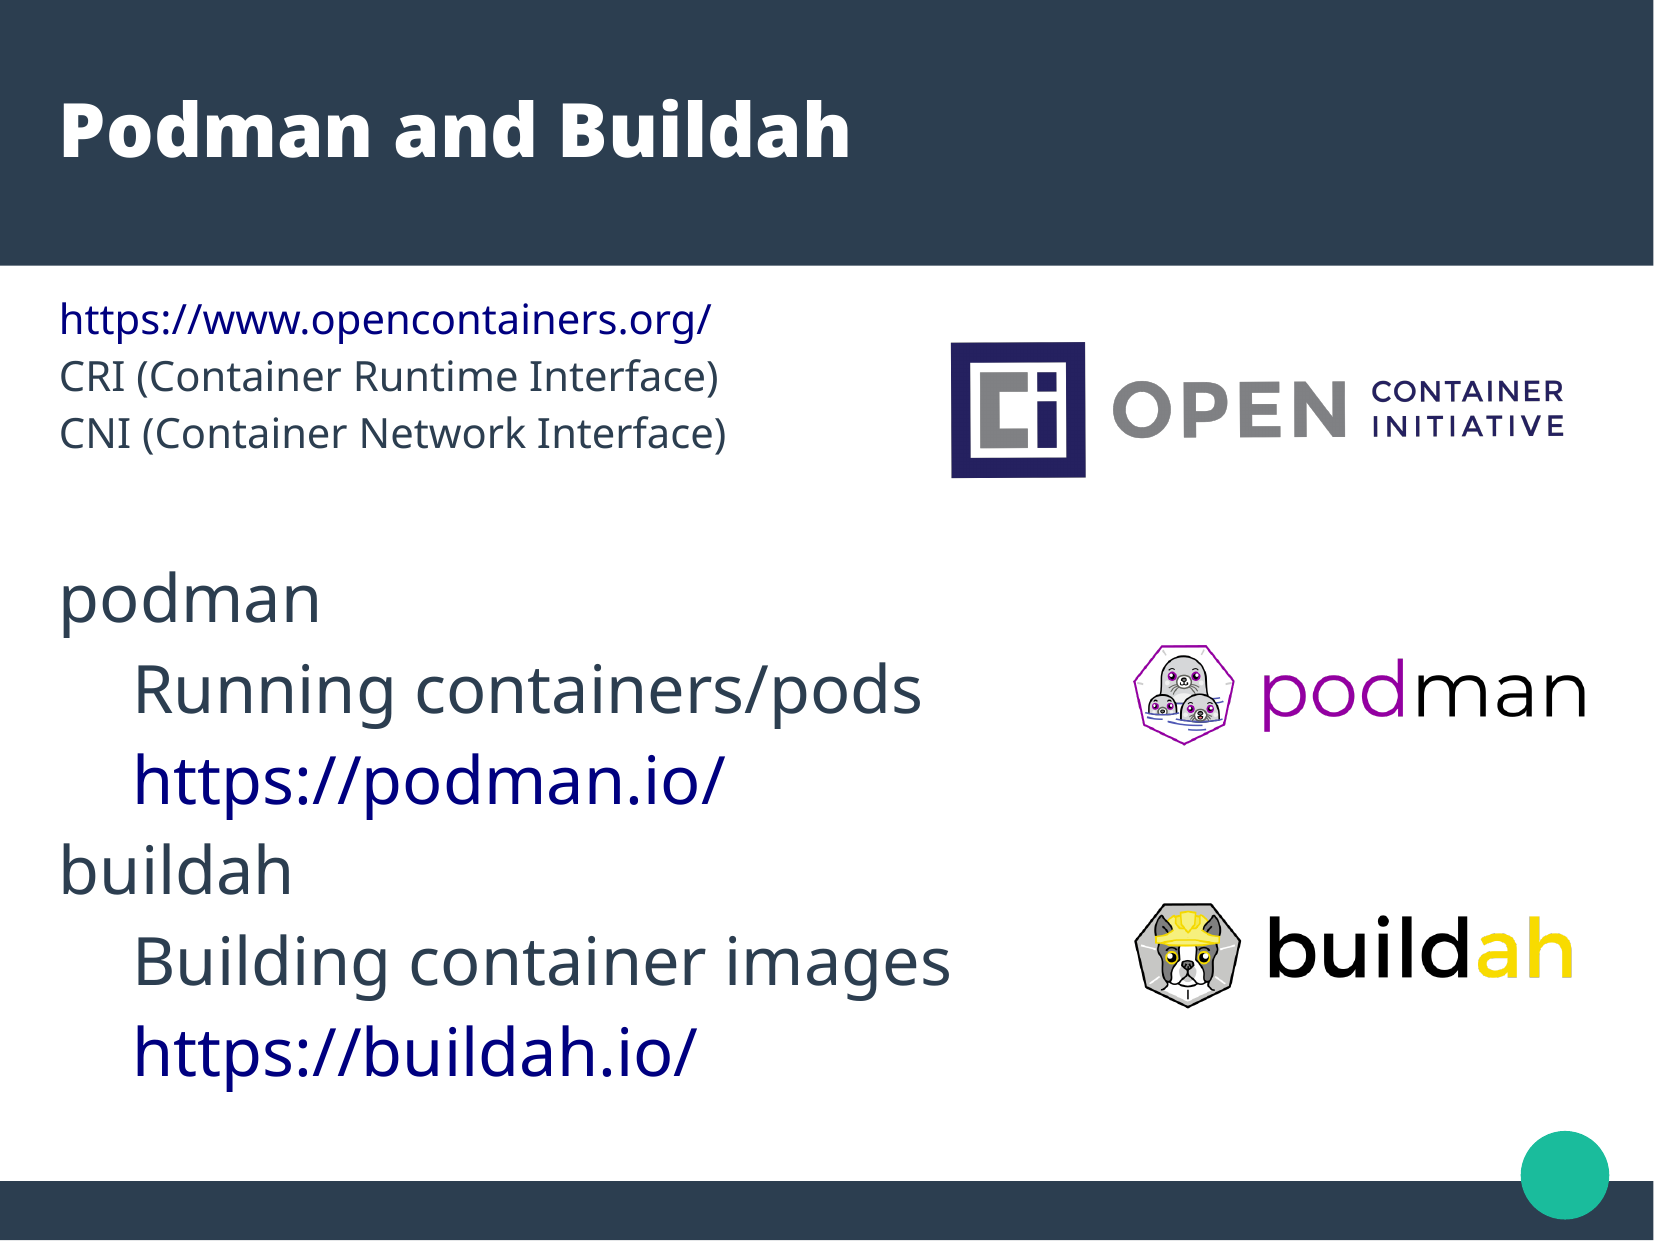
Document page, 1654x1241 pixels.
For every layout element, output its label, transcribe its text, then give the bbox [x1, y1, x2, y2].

picture [1098, 873, 1607, 1036]
subtitle https://www.opencontainers.org/ CRI (Container Runtime Interface) CNI (Container Network Interface) podman Running containers/pods https://podman.io/ buildah Building container images https://buildah.io/ [59, 323, 1595, 1154]
picture [933, 326, 1581, 492]
picture [1122, 634, 1595, 756]
title Podman and Buildah [59, 49, 1595, 207]
